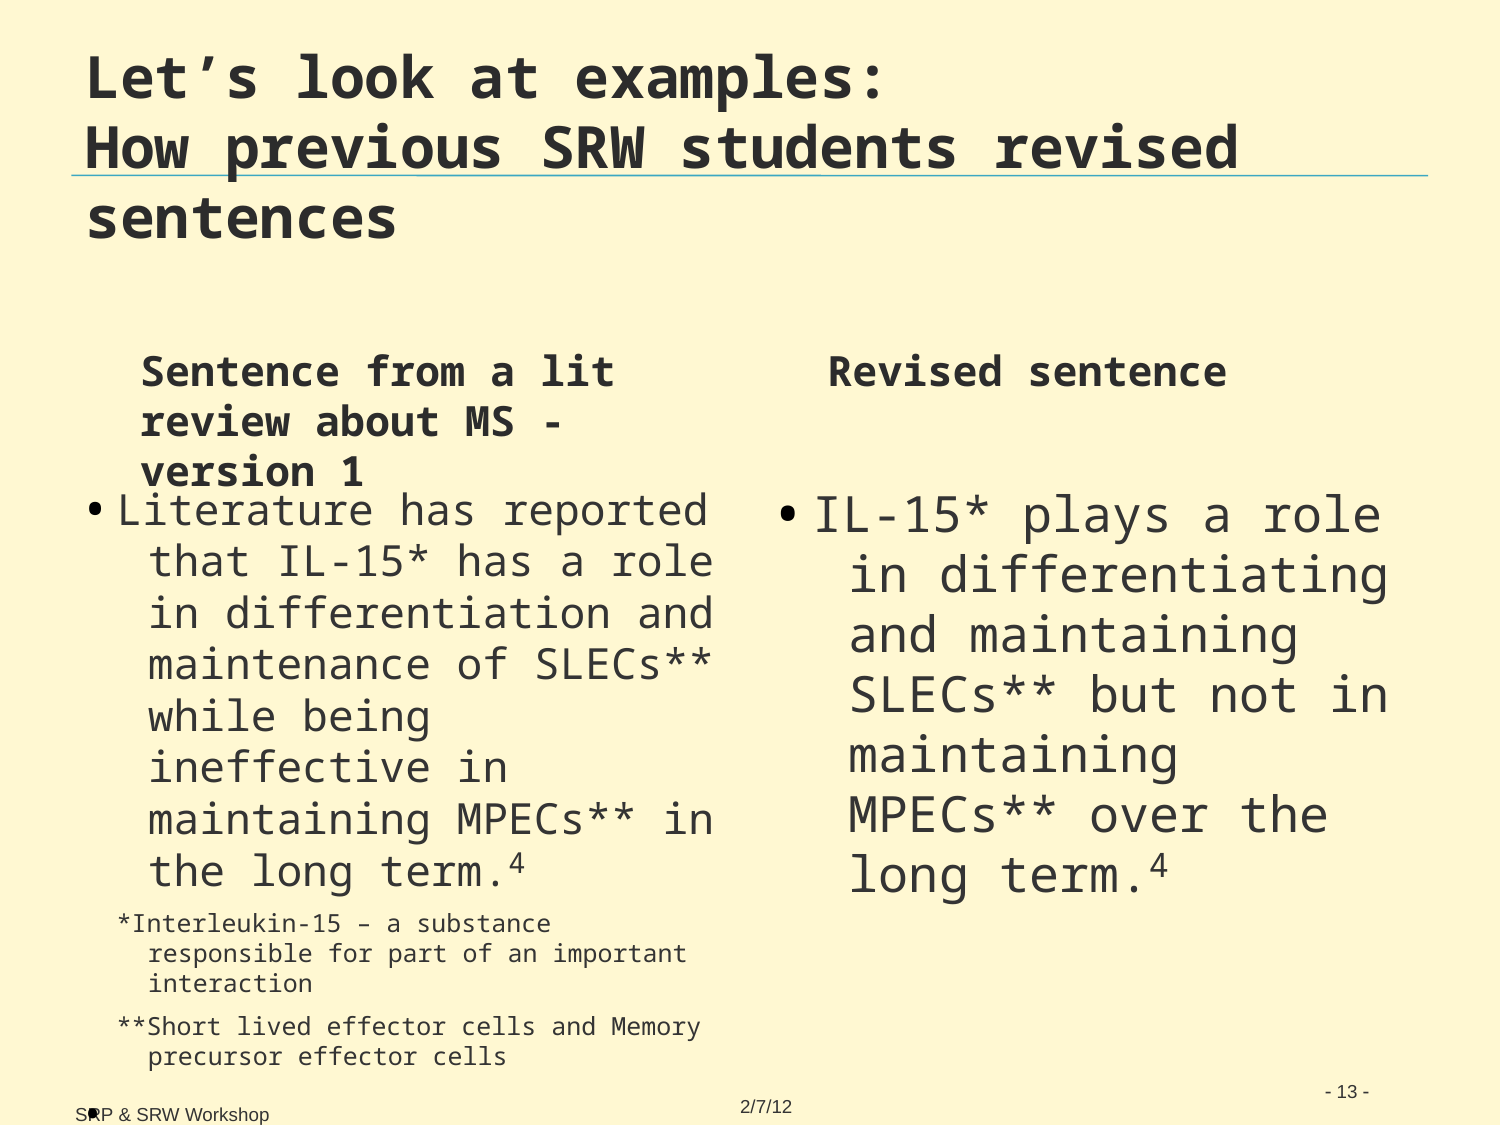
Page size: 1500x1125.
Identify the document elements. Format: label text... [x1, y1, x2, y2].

list IL-15* plays a role in differentiating and maintaining SLECs** but not in maintaining MPECs** over the long term.4 [761, 474, 1428, 913]
title Let’s look at examples: How previous SRW students revised sentences [71, 34, 1450, 176]
text_box   [1325, 1074, 1438, 1125]
text_box Sentence from a lit review about MS - version 1 [125, 337, 688, 454]
text_box Revised sentence [812, 337, 1338, 404]
list Literature has reported that IL-15* has a role in differentiation and maintenance of SLECs** while being ineffective in maintaining MPECs** in the long term.4 *Interleukin-15 – a substance responsible for part of an important interaction **Short lived effector cells and Memory precursor effector cells [71, 474, 738, 1088]
